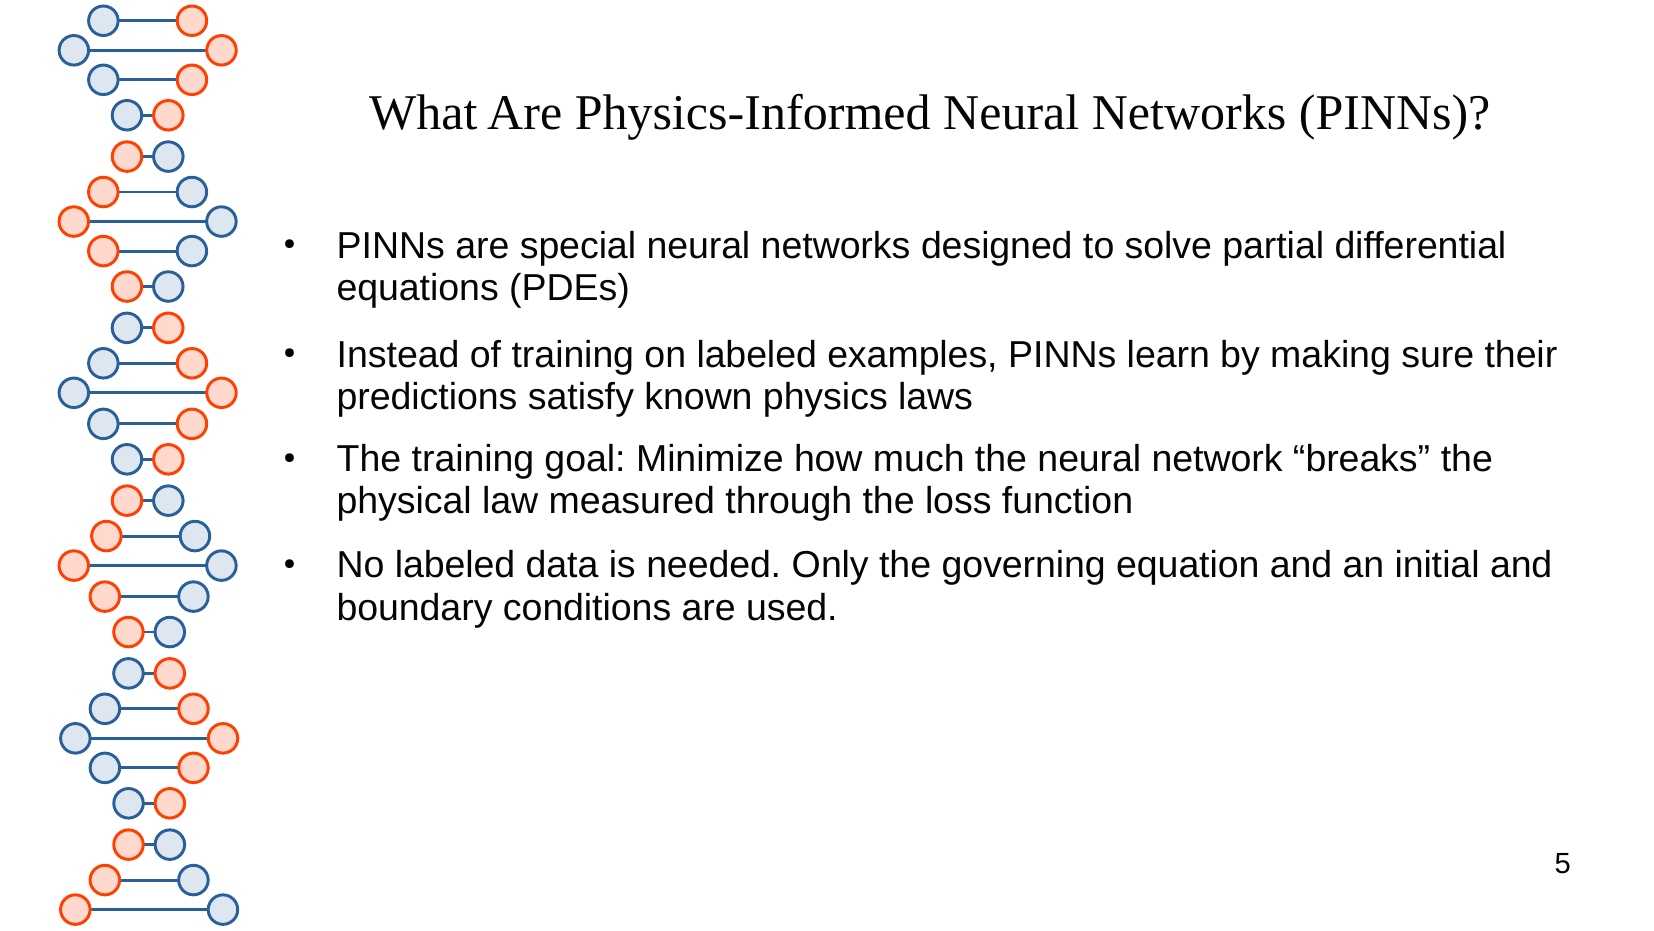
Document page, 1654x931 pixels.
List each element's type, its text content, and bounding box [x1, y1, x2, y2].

list PINNs are special neural networks designed to solve partial differential equations (PDEs) Instead of training on labeled examples, PINNs learn by making sure their predictions satisfy known physics laws The training goal: Minimize how much the neural network “breaks” the physical law measured through the loss function No labeled data is needed. Only the governing equation and an initial and boundary conditions are used. [265, 224, 1595, 764]
title What Are Physics-Informed Neural Networks (PINNs)? [265, 35, 1595, 189]
